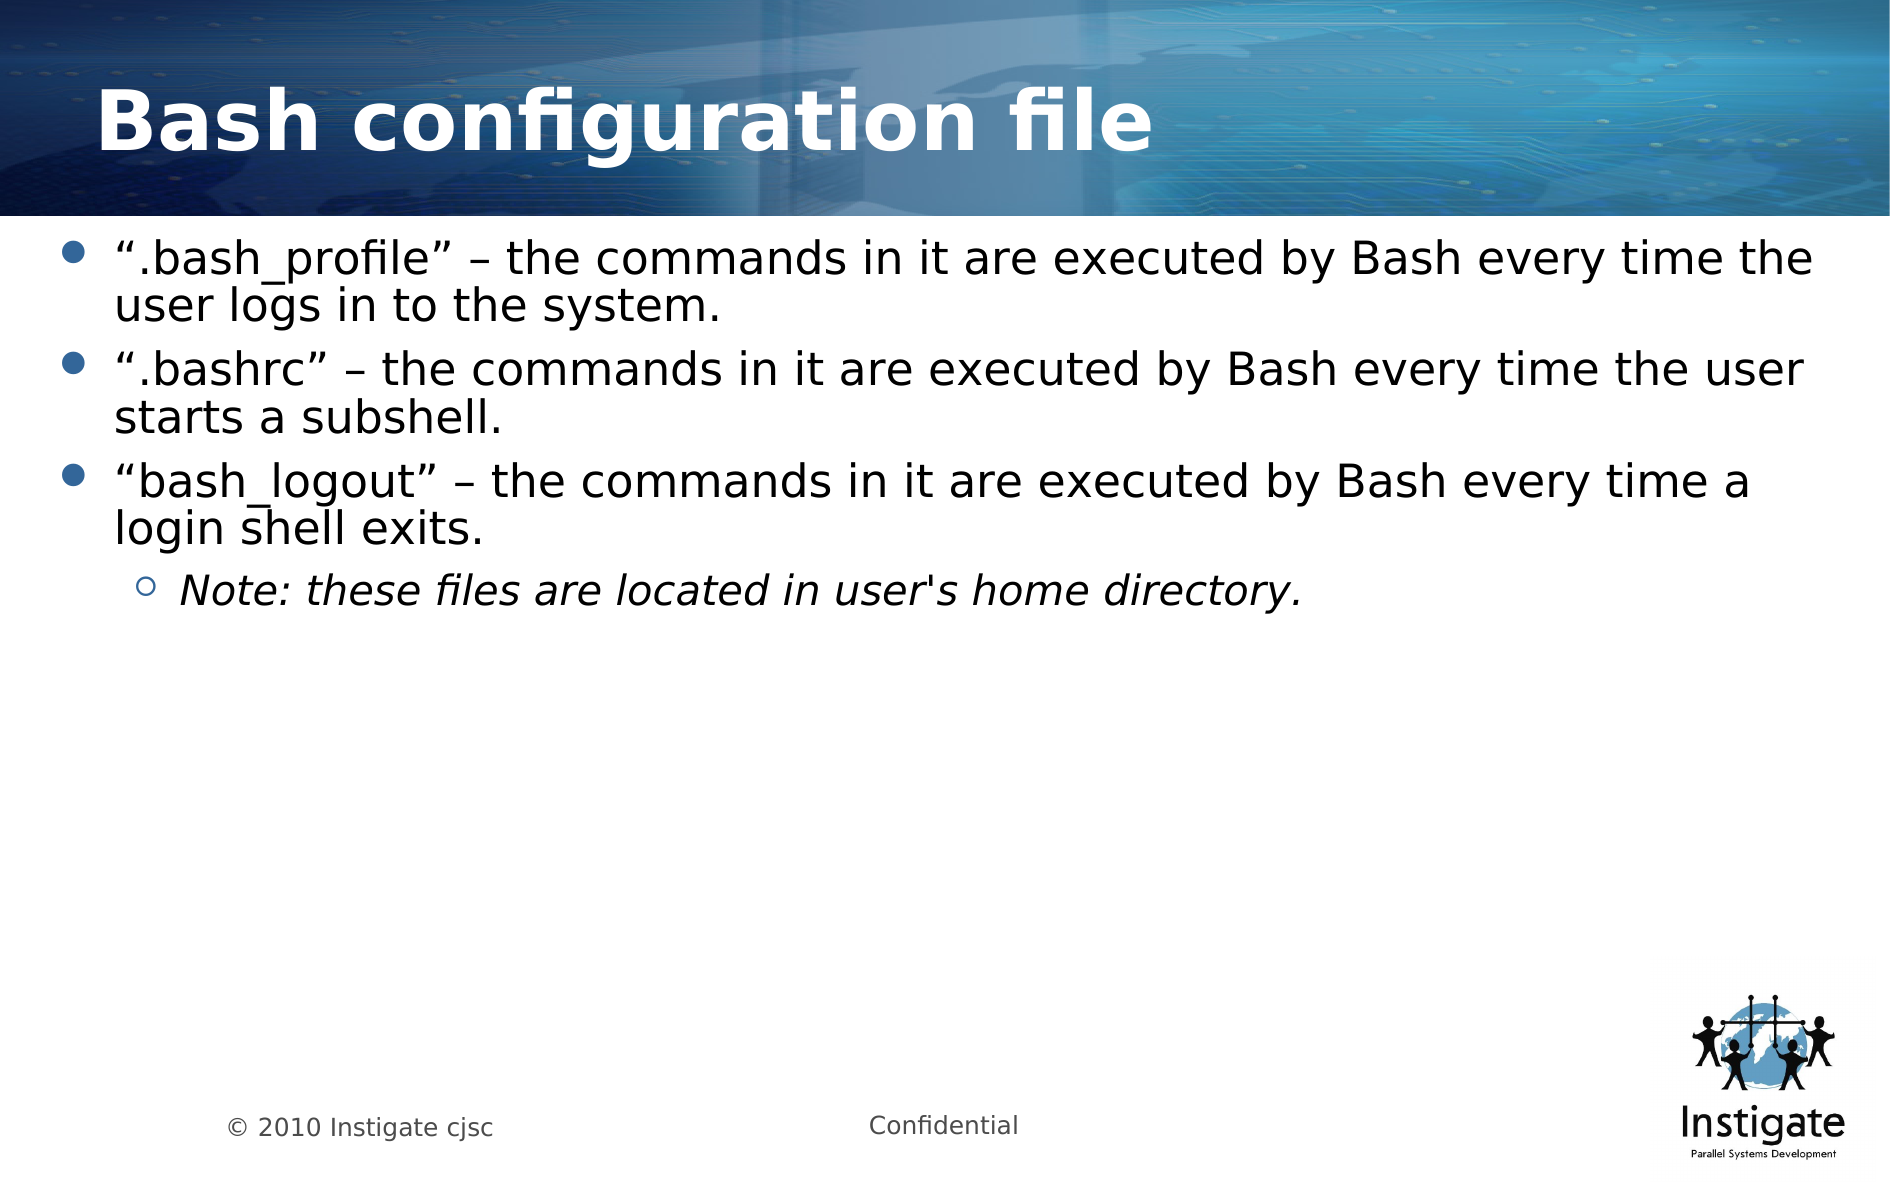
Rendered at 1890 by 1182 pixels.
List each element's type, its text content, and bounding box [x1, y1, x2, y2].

picture [1650, 956, 1876, 1182]
title Bash configuration file [94, 54, 1793, 210]
list “.bash_profile” – the commands in it are executed by Bash every time the user logs in to the system. “.bashrc” – the commands in it are executed by Bash every time the user starts a subshell. “bash_logout” – the commands in it are executed by Bash every time a login shell exits. Note: these files are located in user's home directory. [59, 236, 1831, 1001]
picture [0, 0, 1890, 216]
